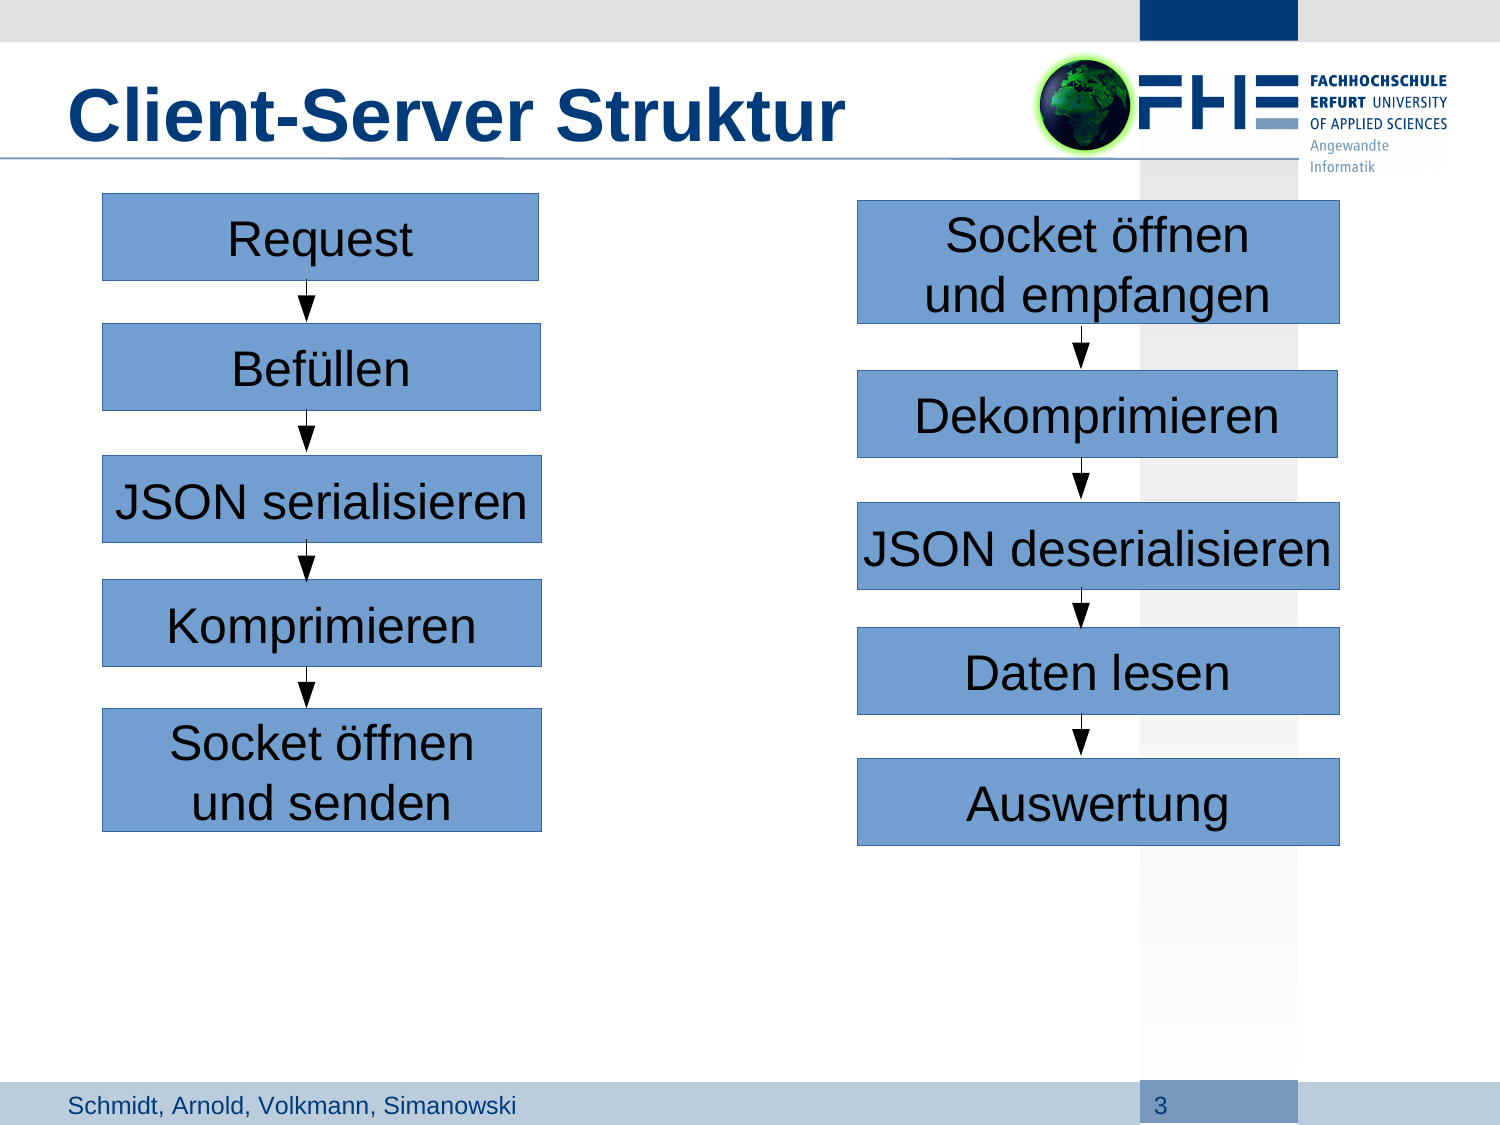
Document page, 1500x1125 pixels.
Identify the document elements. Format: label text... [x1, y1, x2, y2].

text_box Komprimieren [102, 579, 542, 667]
text_box JSON serialisieren [102, 455, 542, 543]
text_box Dekomprimieren [857, 370, 1338, 458]
text_box Auswertung [857, 758, 1340, 846]
text_box Befüllen [102, 323, 541, 411]
text_box Request [102, 193, 539, 281]
text_box Socket öffnen und empfangen [857, 200, 1340, 324]
text_box Daten lesen [857, 627, 1340, 715]
picture [1030, 75, 1447, 172]
picture [1030, 50, 1140, 58]
text_box JSON deserialisieren [857, 502, 1340, 590]
text_box Socket öffnen und senden [102, 708, 542, 832]
title Client-Server Struktur [53, 58, 1140, 142]
